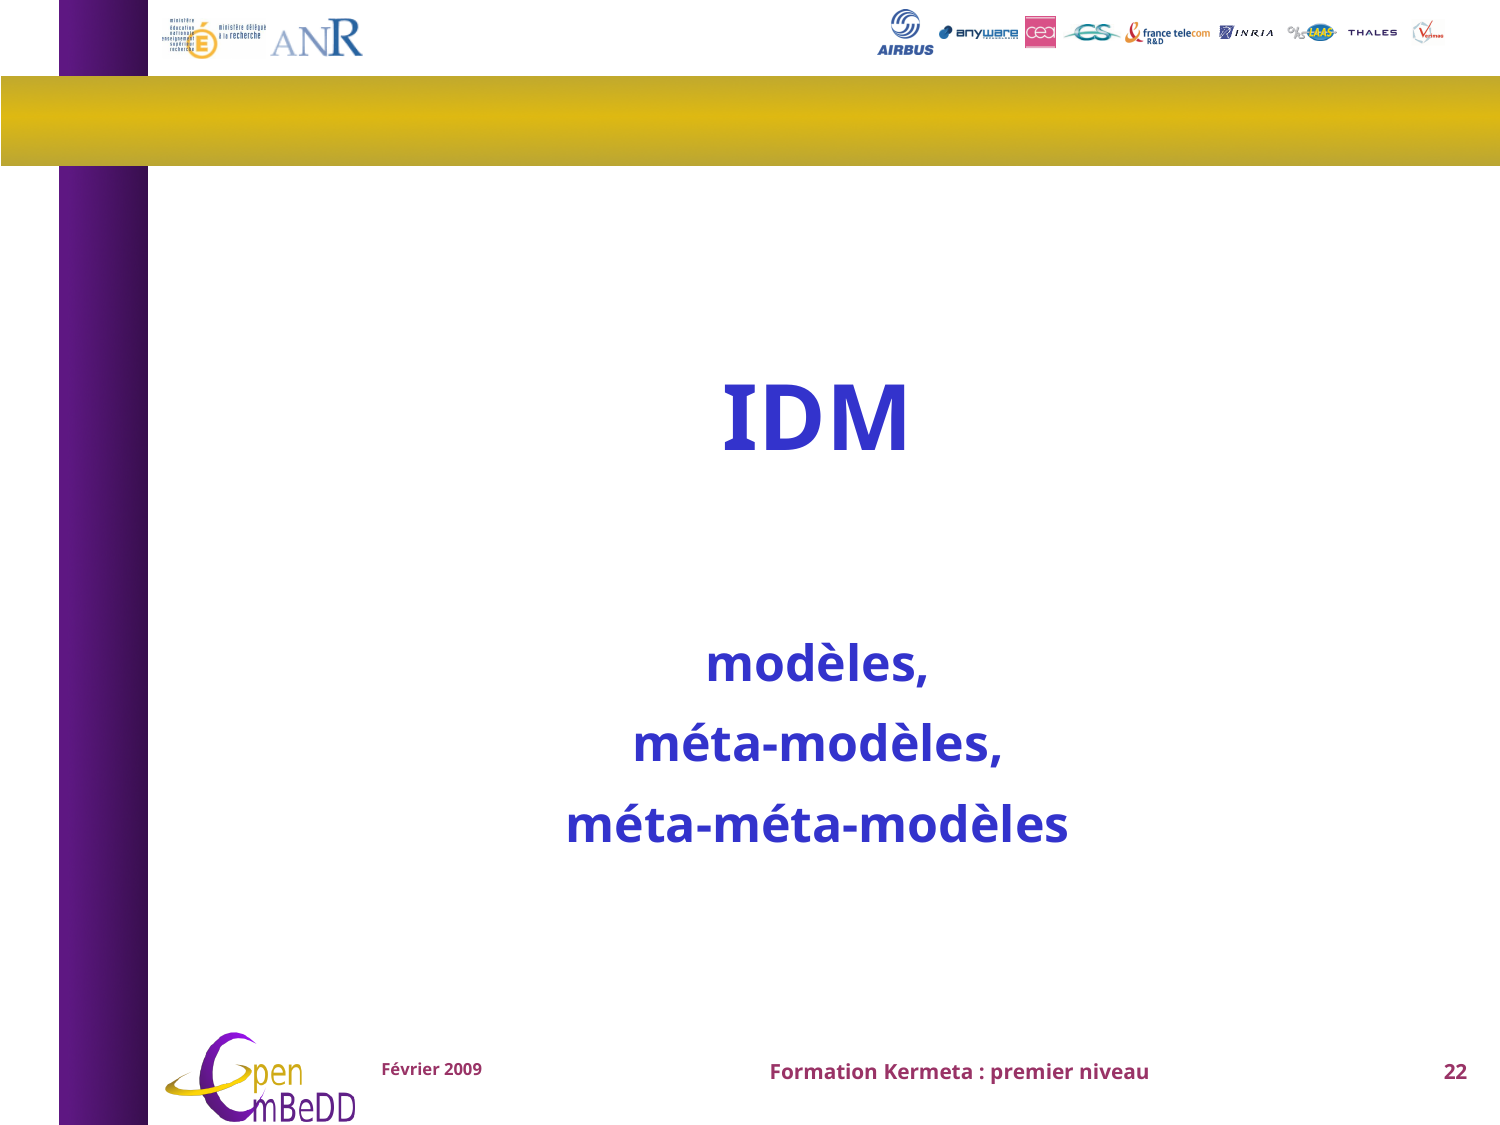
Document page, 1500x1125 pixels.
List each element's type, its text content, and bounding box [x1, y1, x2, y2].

picture [270, 18, 363, 57]
picture [162, 18, 266, 59]
picture [877, 9, 1445, 55]
picture [1, 0, 1500, 1125]
subtitle IDM modèles, méta-modèles, méta-méta-modèles [147, 199, 1488, 1011]
picture [165, 1032, 355, 1122]
